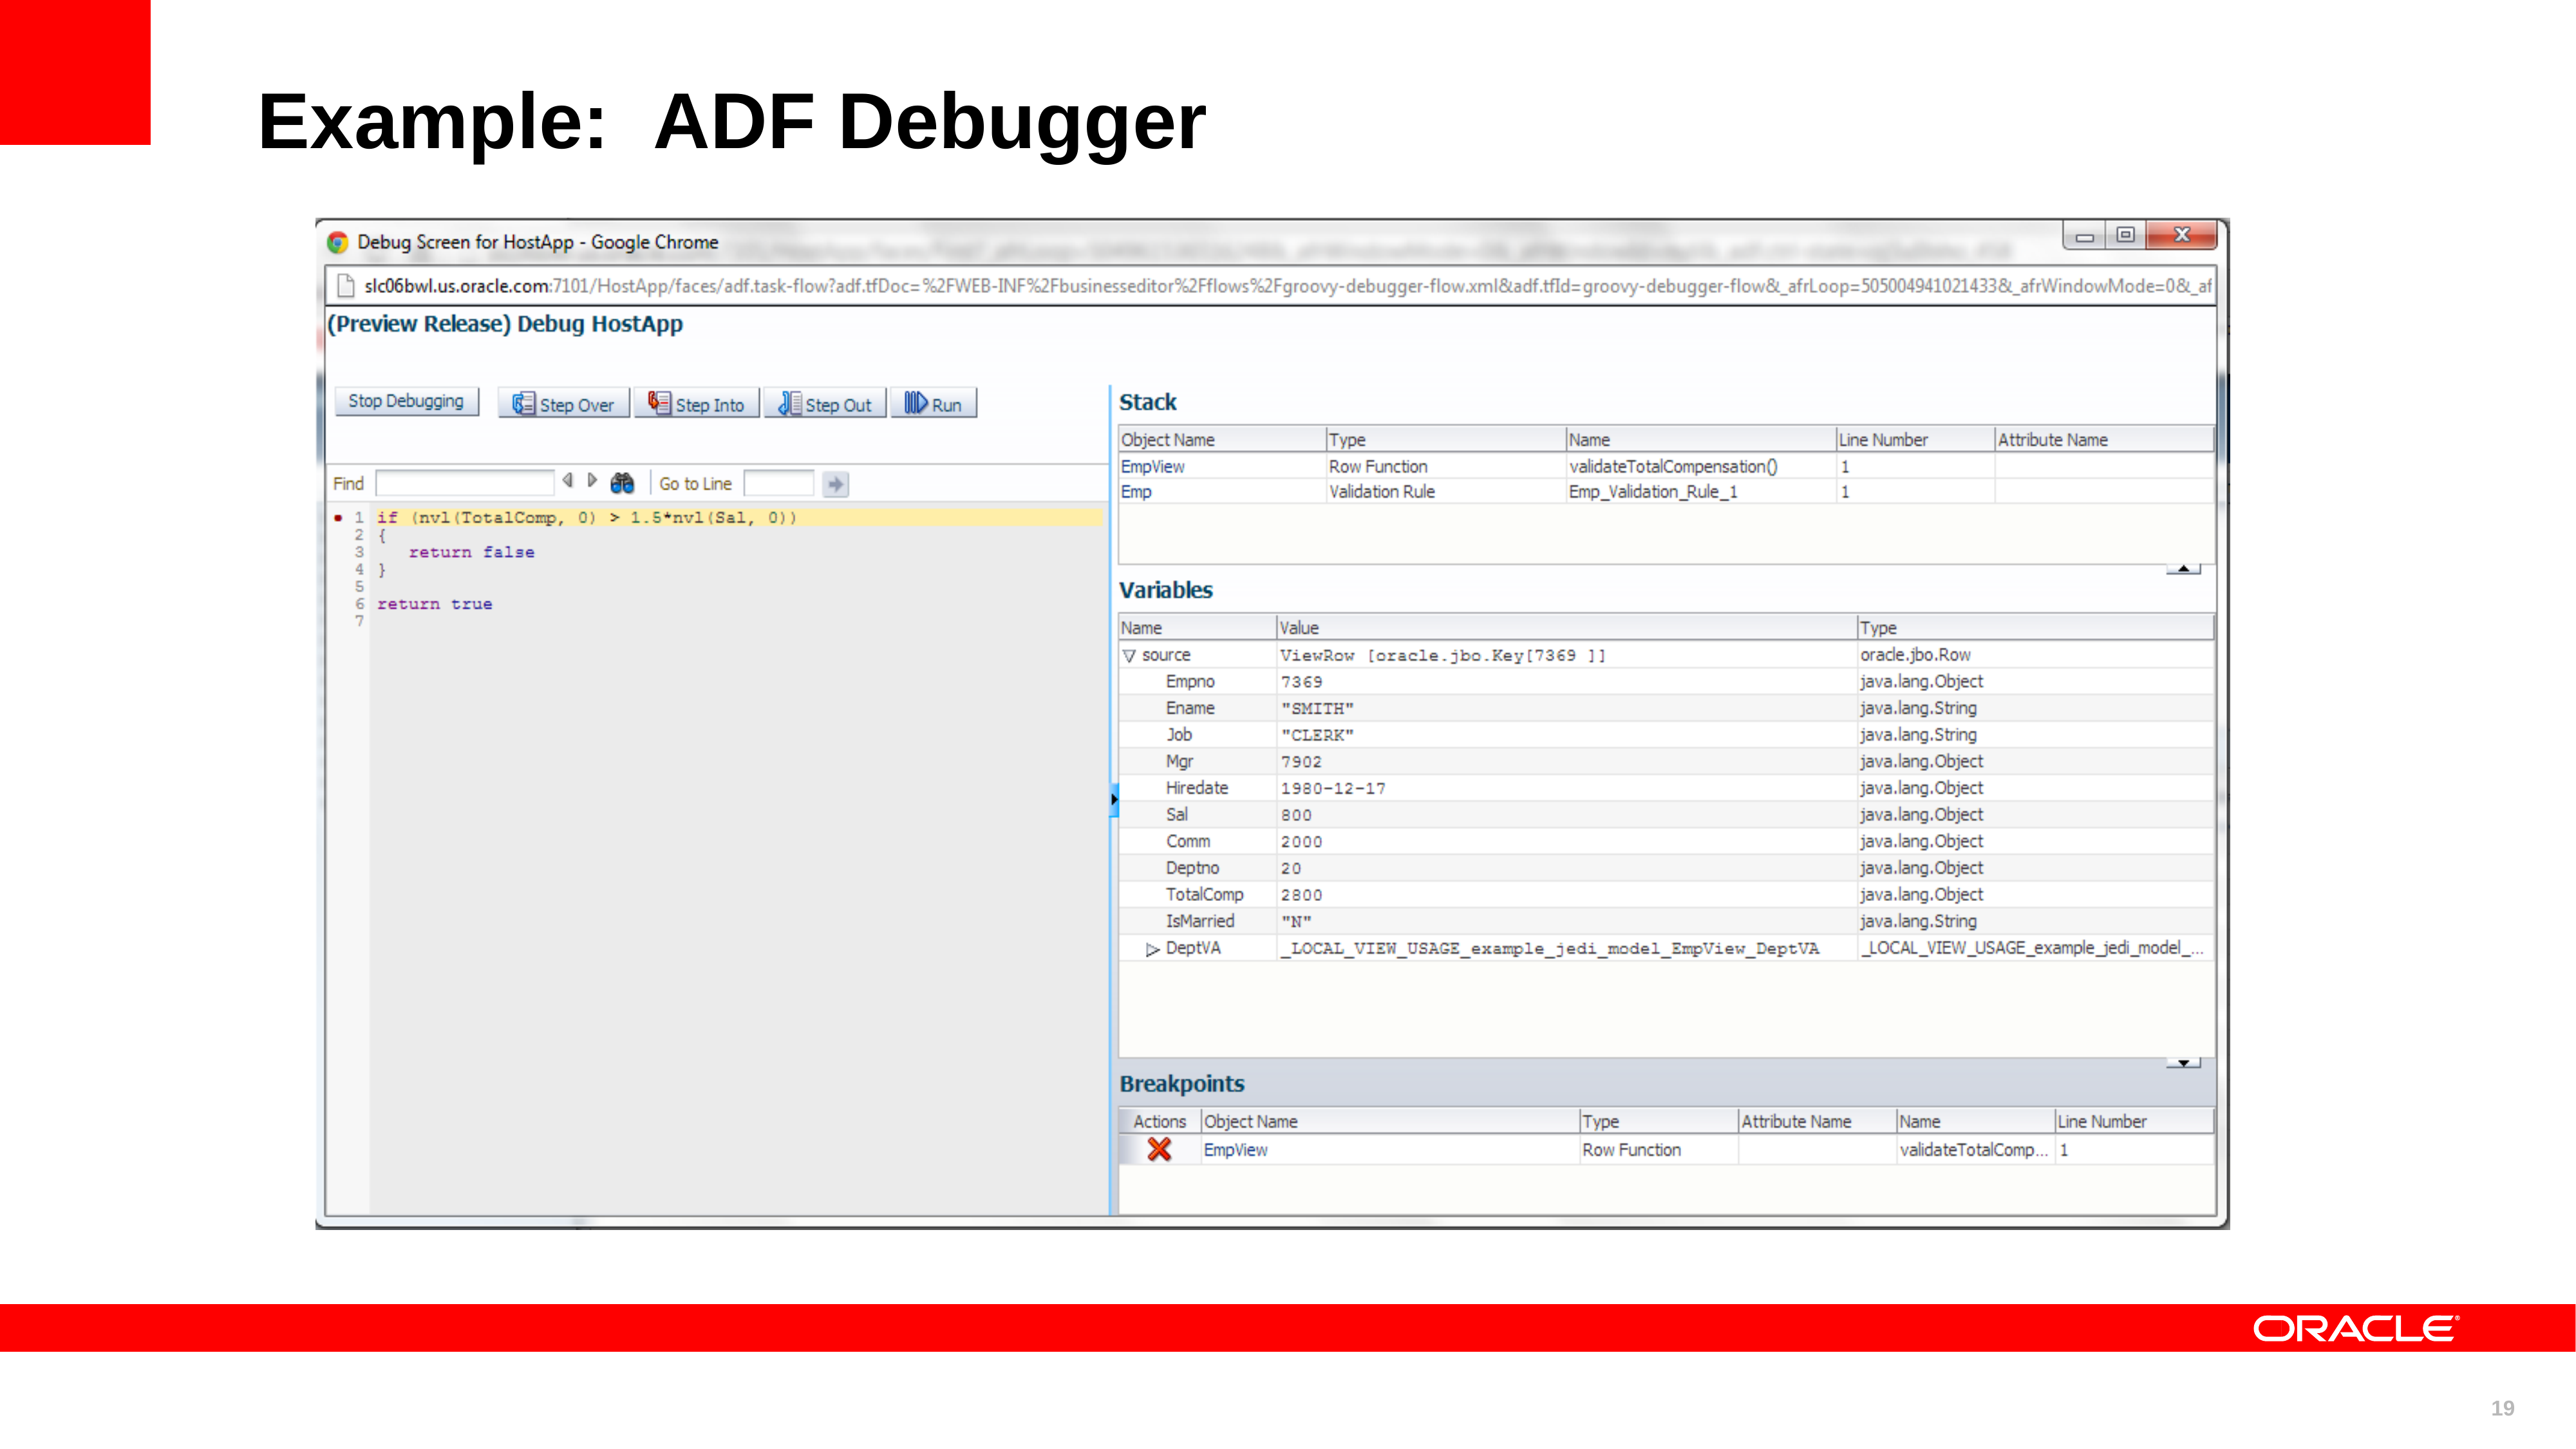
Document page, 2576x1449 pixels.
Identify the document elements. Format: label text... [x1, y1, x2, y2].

picture [315, 218, 2230, 1230]
title Example: ADF Debugger [257, 69, 2318, 251]
picture [0, 0, 151, 145]
picture [0, 1304, 2576, 1352]
